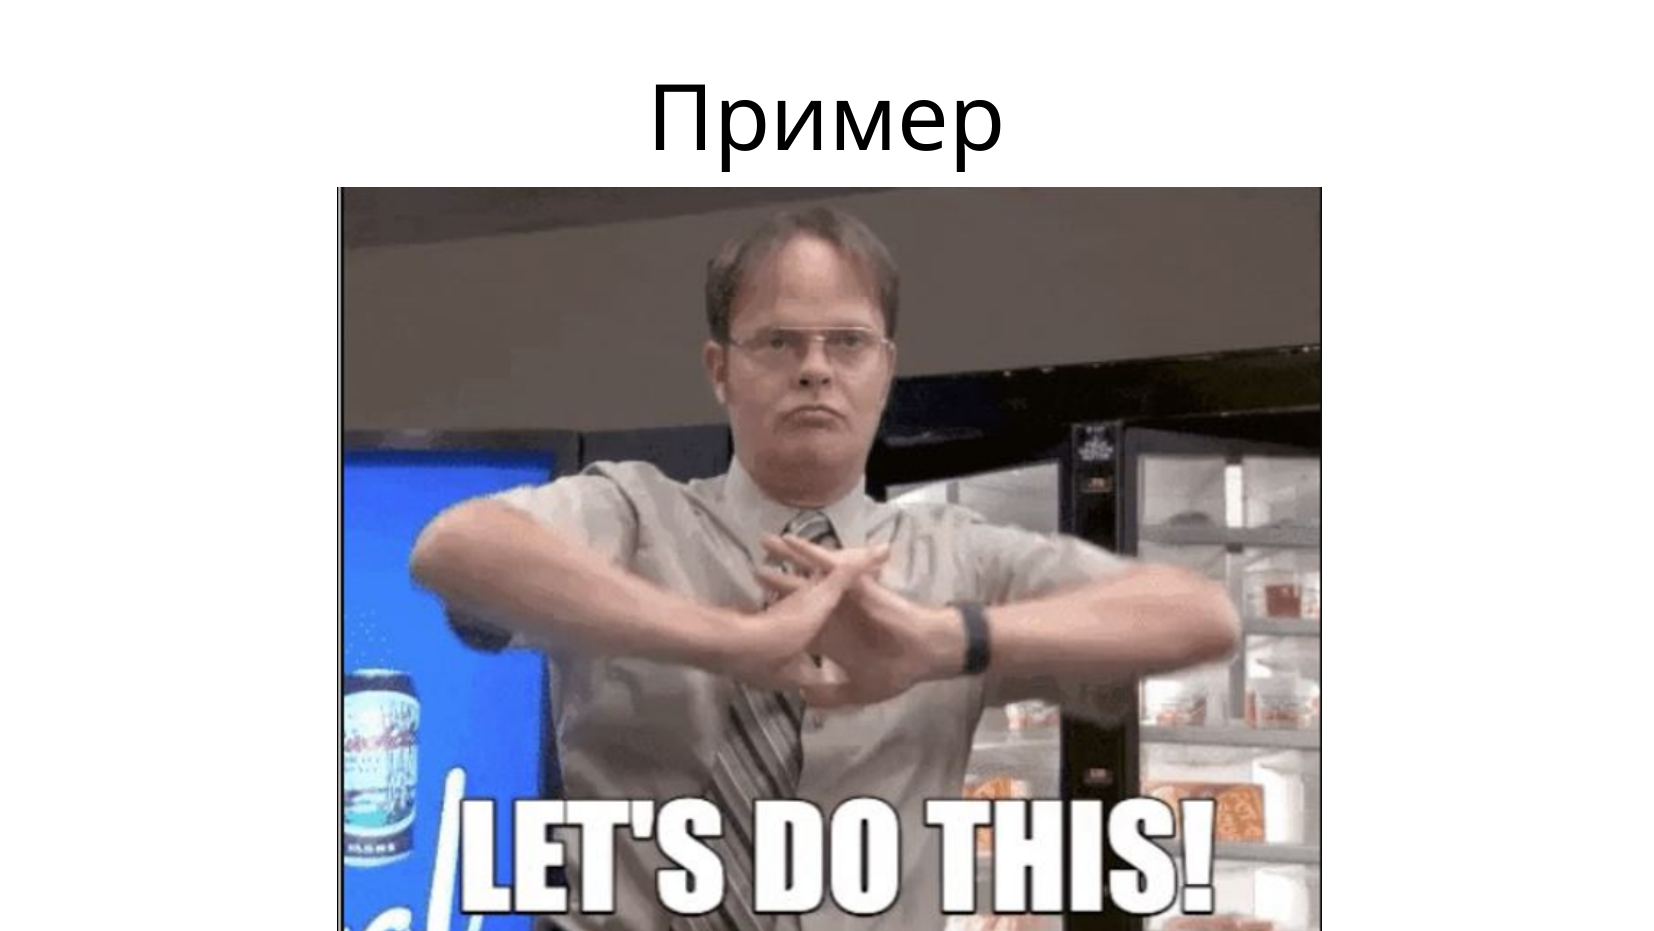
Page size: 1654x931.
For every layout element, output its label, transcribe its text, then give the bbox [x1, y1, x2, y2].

title Пример [82, 37, 1571, 193]
picture [337, 187, 1322, 931]
